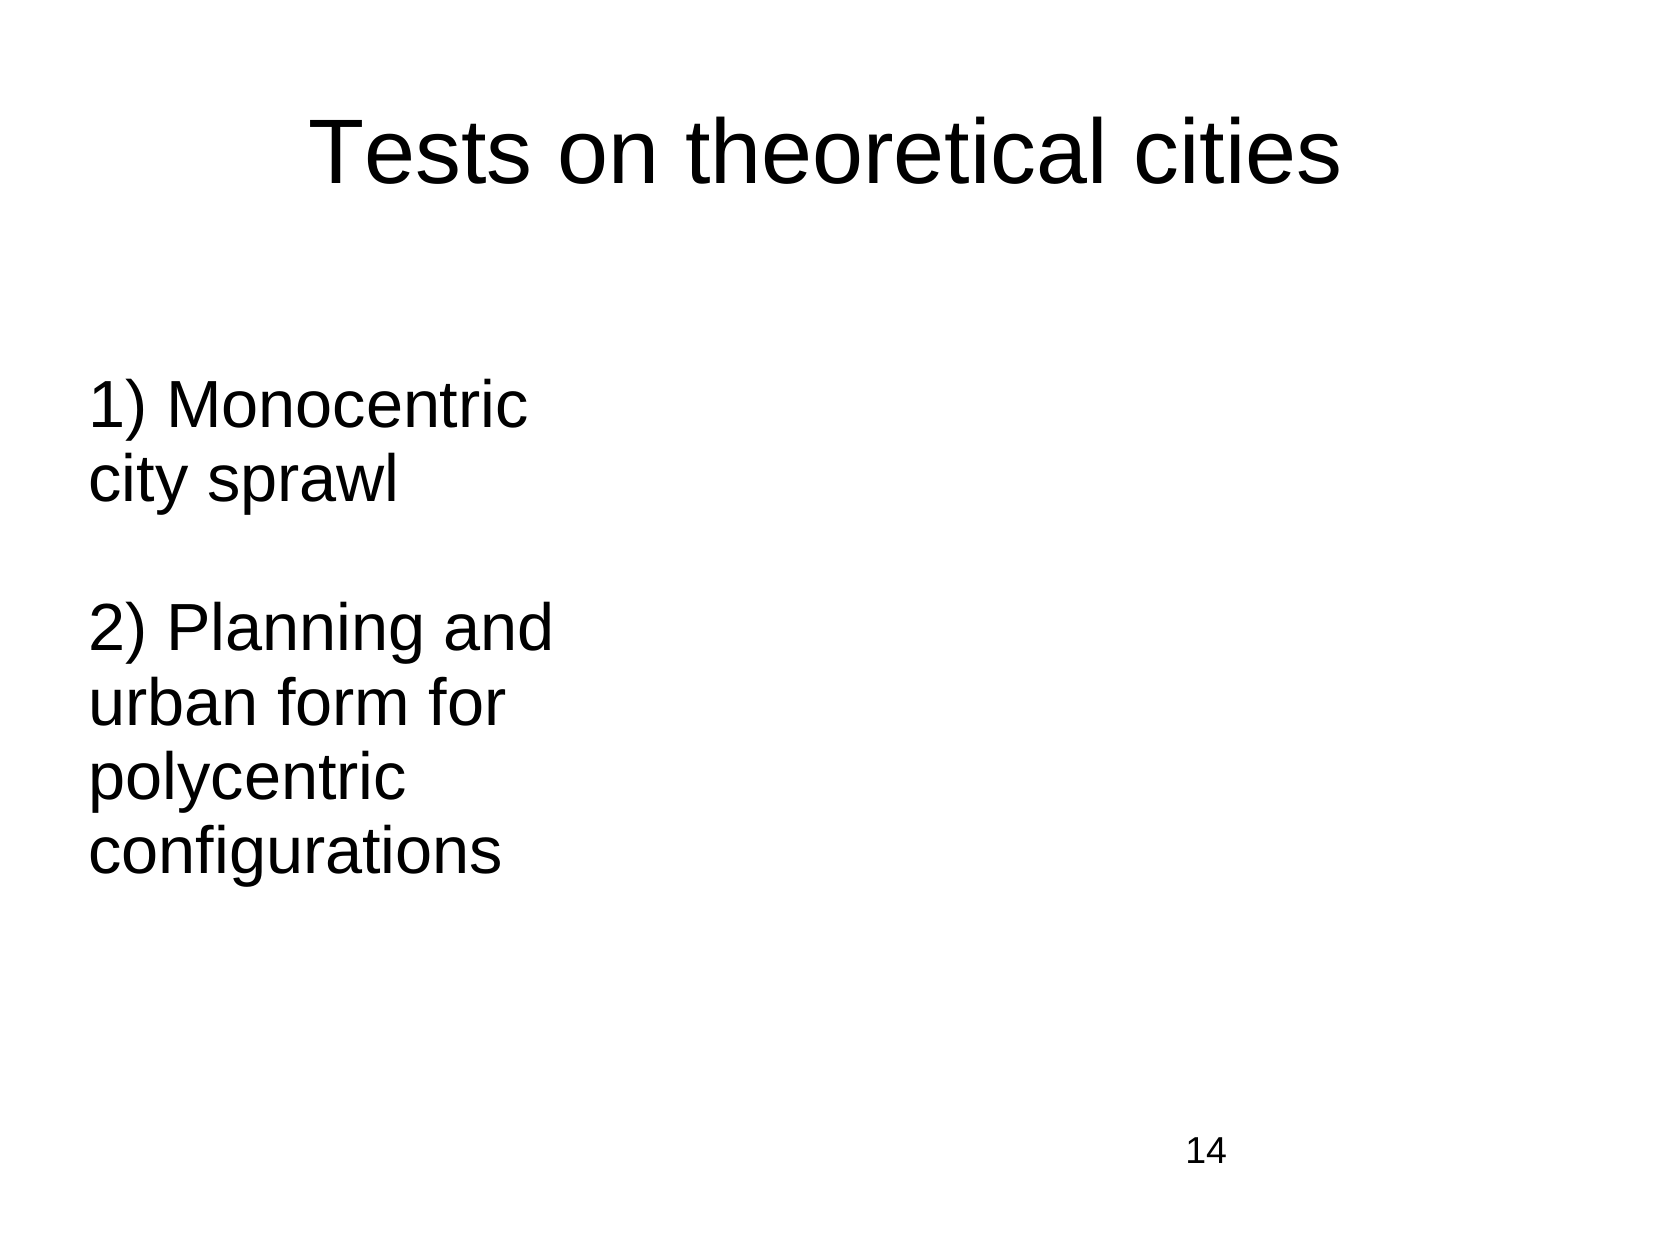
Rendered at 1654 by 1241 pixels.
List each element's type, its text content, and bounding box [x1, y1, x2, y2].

subtitle 1) Monocentric city sprawl 2) Planning and urban form for polycentric configurations [88, 297, 655, 1034]
title Tests on theoretical cities [82, 56, 1571, 249]
